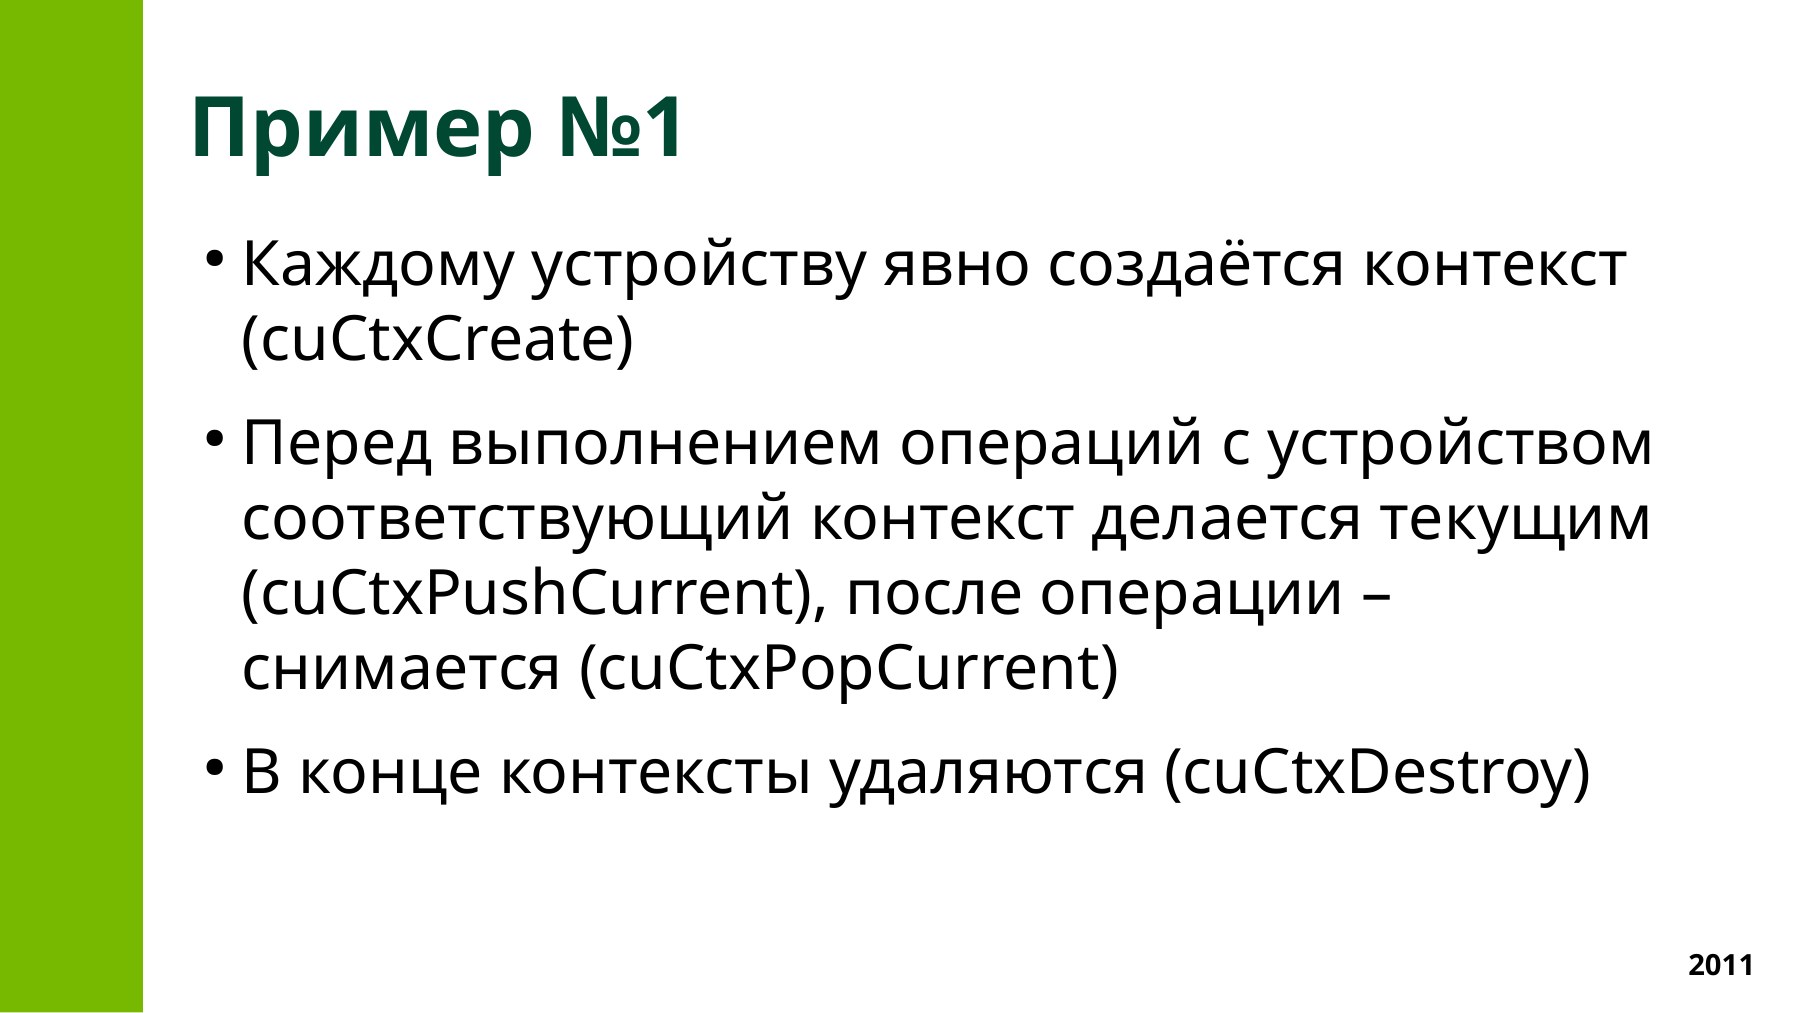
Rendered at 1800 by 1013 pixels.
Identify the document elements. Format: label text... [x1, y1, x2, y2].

title Пример №1 [188, 40, 1733, 211]
list Каждому устройству явно создаётся контекст (cuCtxCreate) Перед выполнением операций с устройством соответствующий контекст делается текущим (cuCtxPushCurrent), после операции – снимается (cuCtxPopCurrent) В конце контексты удаляются (cuCtxDestroy) [188, 215, 1733, 964]
